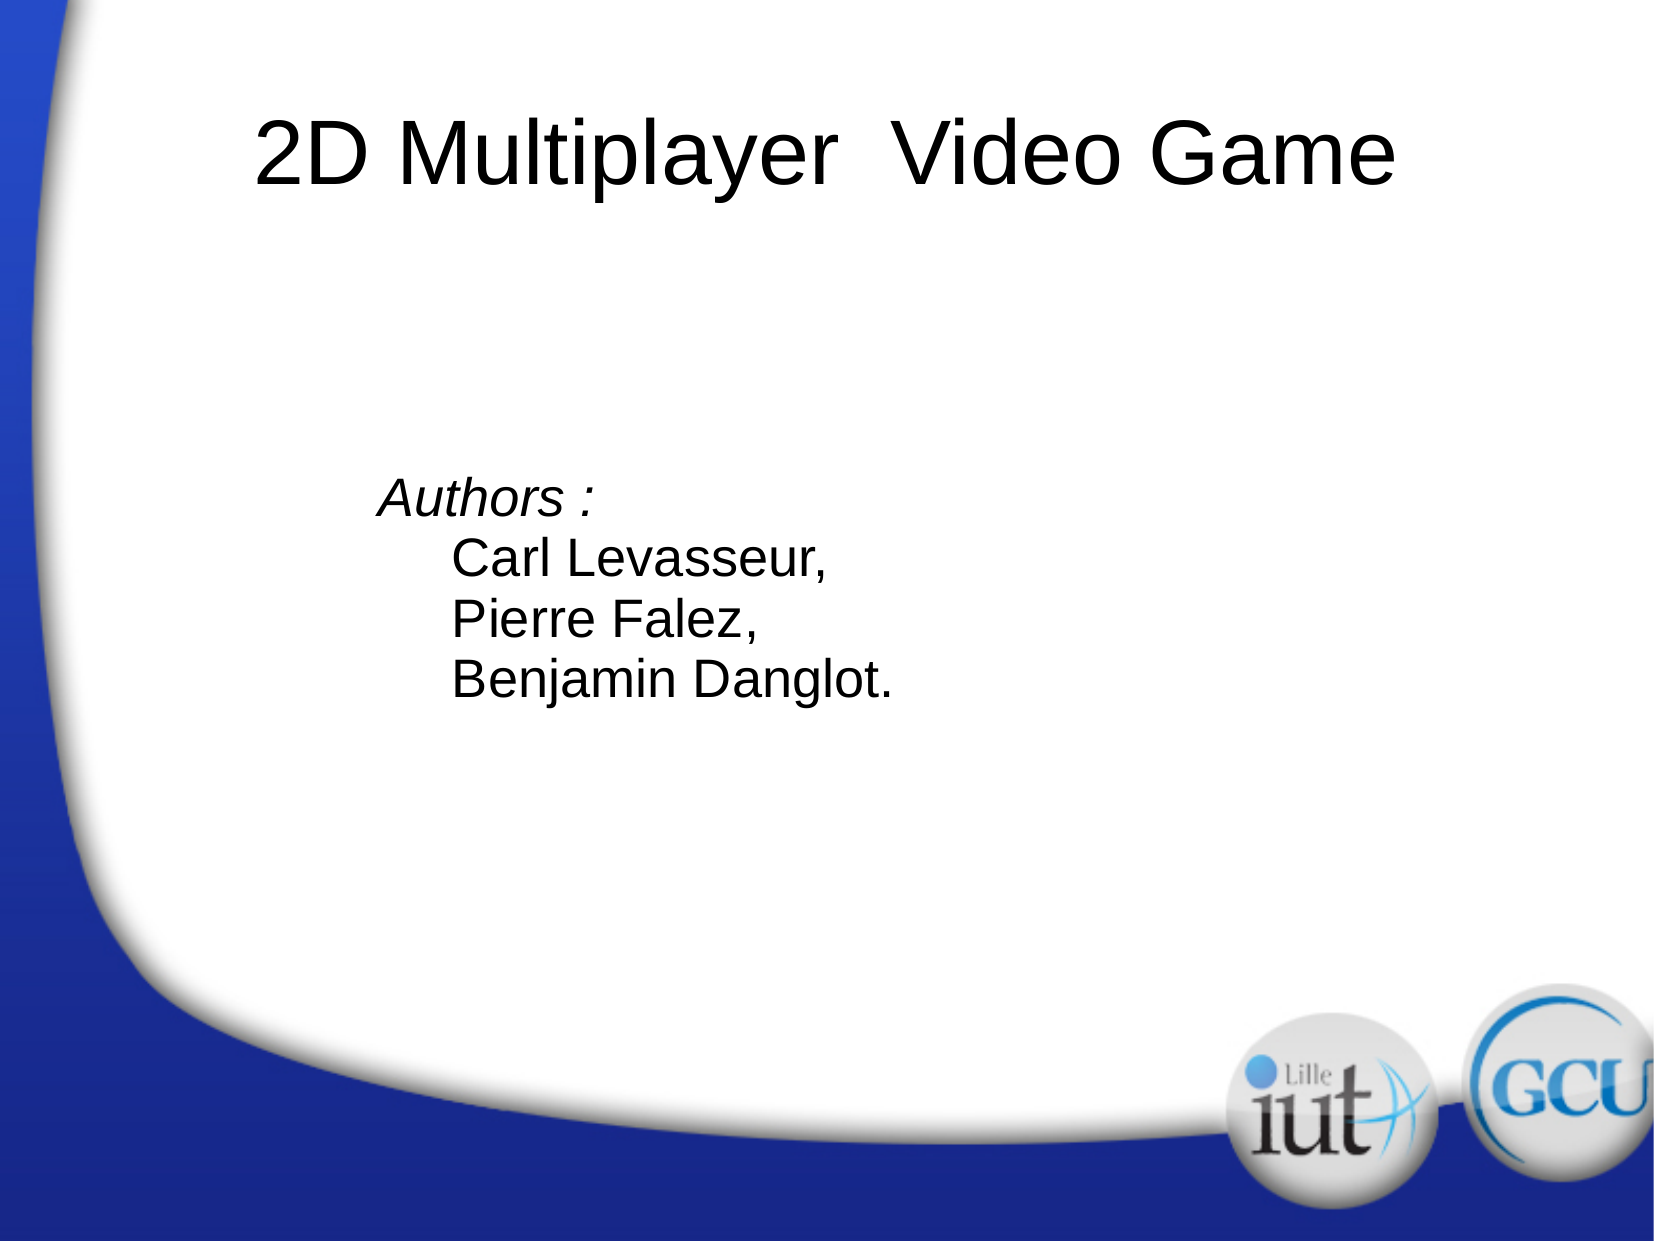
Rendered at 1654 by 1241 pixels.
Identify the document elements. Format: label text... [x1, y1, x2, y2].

picture [0, 0, 1654, 1241]
subtitle Authors : Carl Levasseur, Pierre Falez, Benjamin Danglot. [82, 290, 1571, 886]
title 2D Multiplayer Video Game [82, 49, 1571, 257]
